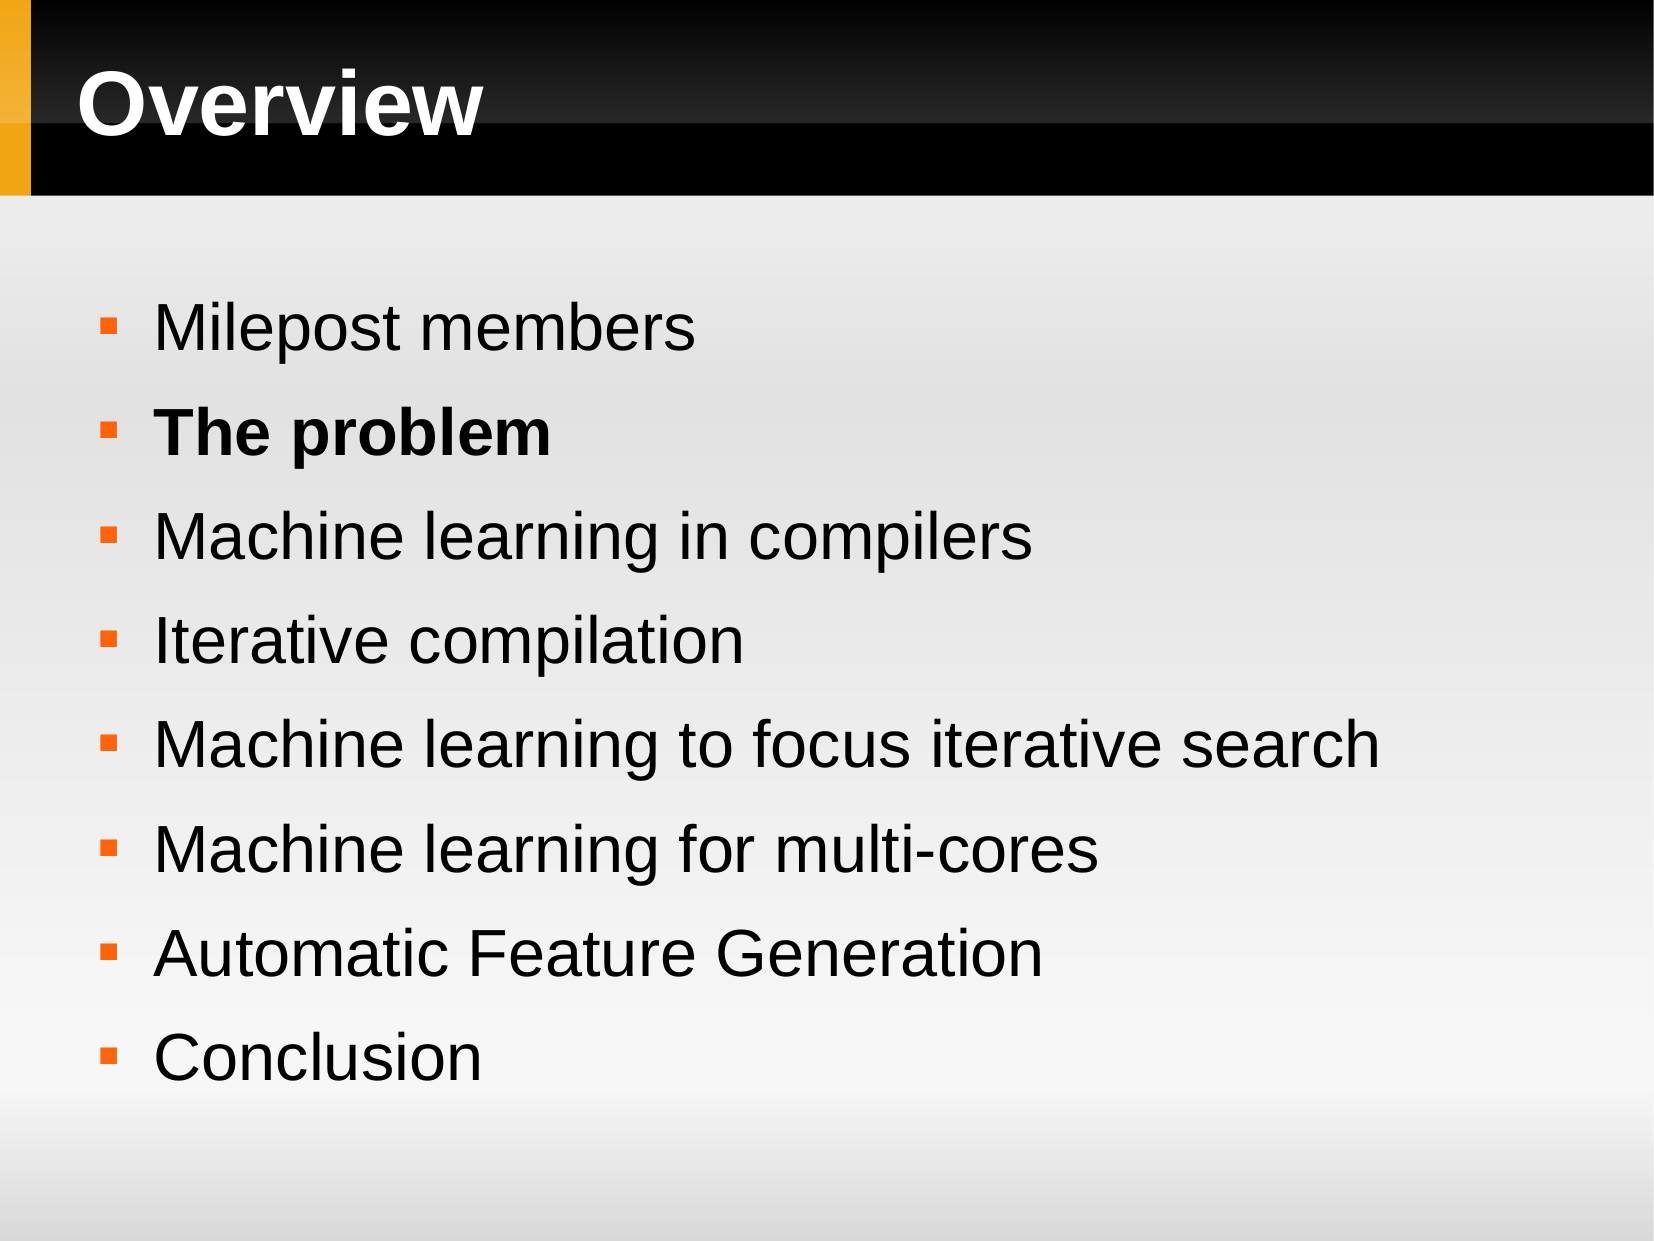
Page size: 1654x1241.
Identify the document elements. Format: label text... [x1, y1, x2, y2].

list Milepost members The problem Machine learning in compilers Iterative compilation Machine learning to focus iterative search Machine learning for multi-cores Automatic Feature Generation Conclusion [82, 290, 1571, 1165]
title Overview [76, 7, 1565, 200]
picture [0, 0, 1654, 1241]
